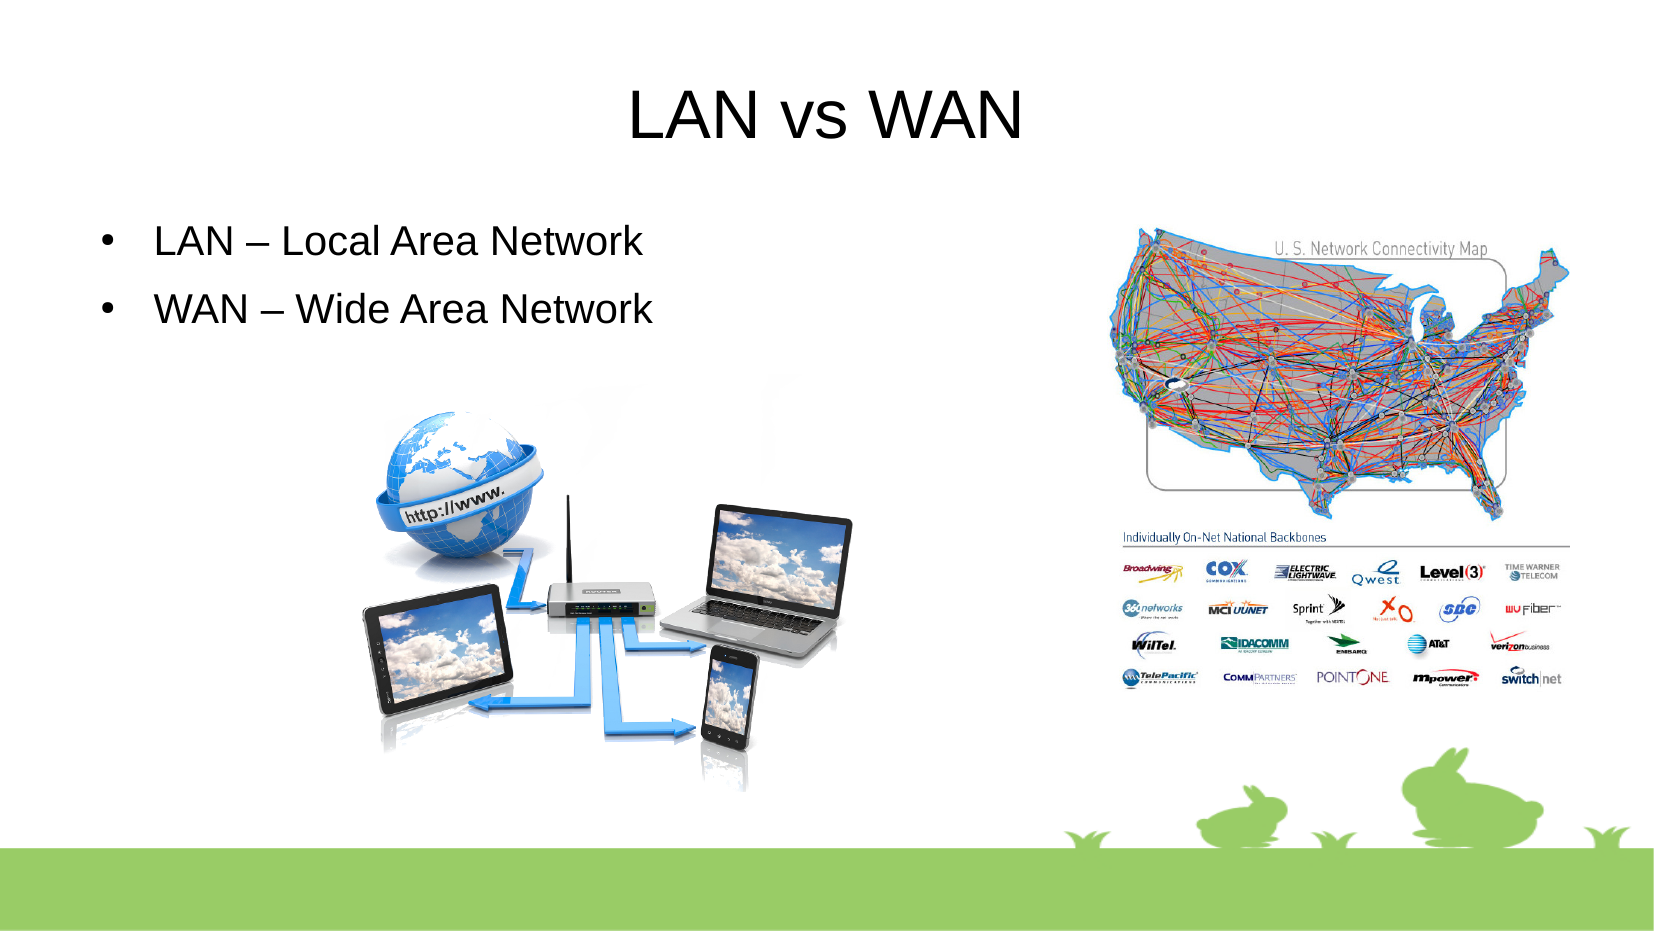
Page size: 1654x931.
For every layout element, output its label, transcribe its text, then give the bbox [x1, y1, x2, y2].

list LAN – Local Area Network WAN – Wide Area Network [82, 217, 1571, 758]
picture [0, 0, 1654, 931]
title LAN vs WAN [82, 37, 1571, 193]
